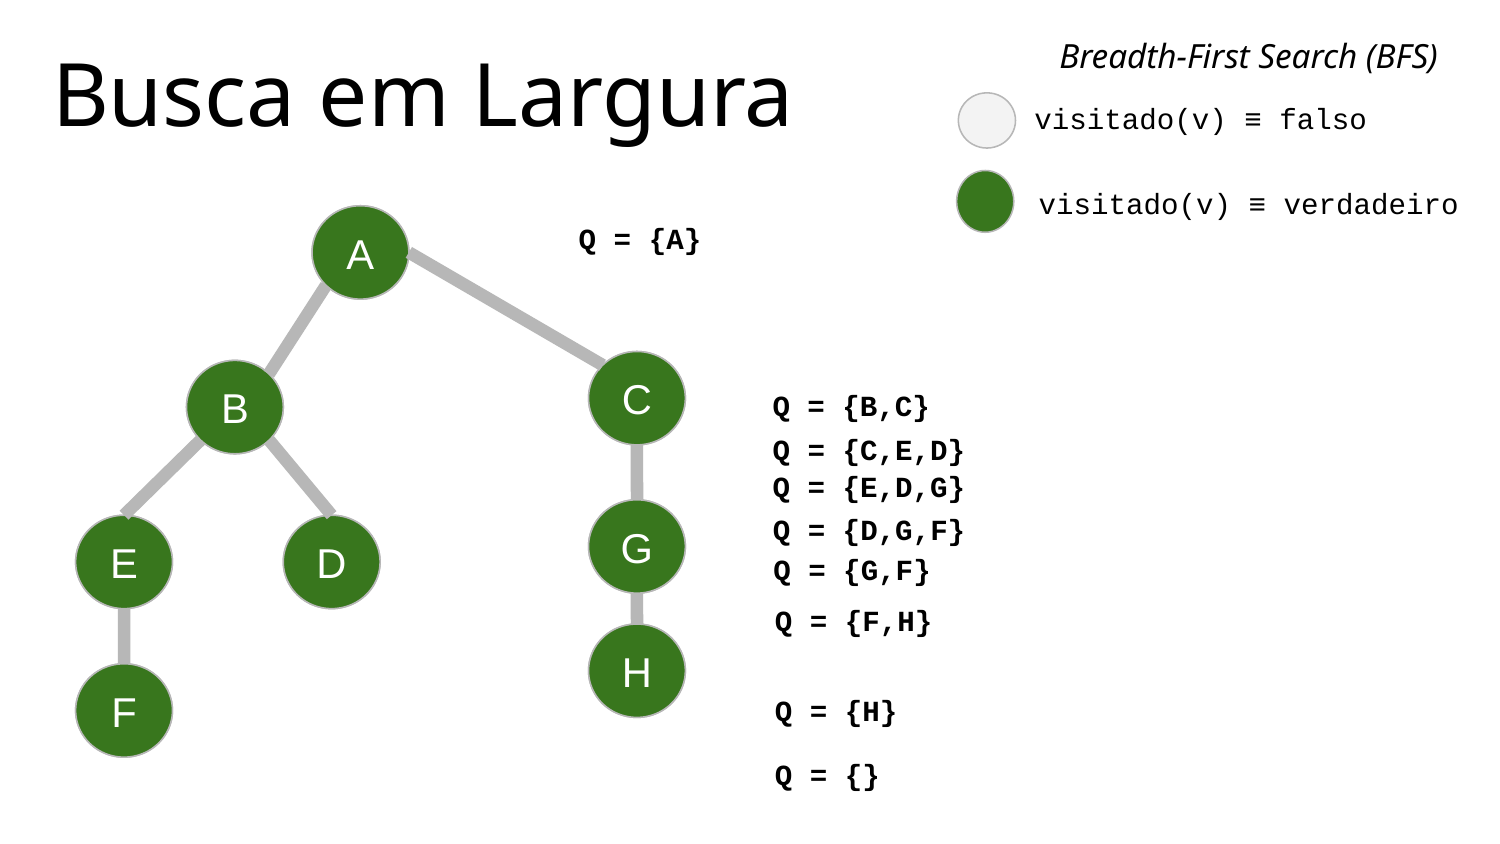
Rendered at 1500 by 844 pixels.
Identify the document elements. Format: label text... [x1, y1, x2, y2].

text_box Q = {} [759, 740, 994, 806]
text_box [958, 92, 1016, 149]
text_box F [75, 664, 173, 758]
text_box A [312, 205, 409, 300]
text_box Q = {H} [759, 677, 994, 740]
text_box Q = {B,C} [757, 372, 952, 416]
text_box Q = {D,G,F} [757, 495, 1022, 561]
text_box Q = {F,H} [759, 586, 994, 652]
text_box C [588, 351, 686, 445]
title Busca em Largura [37, 22, 822, 159]
text_box E [75, 515, 173, 609]
text_box Q = {G,F} [758, 536, 1023, 602]
text_box Q = {C,E,D} [757, 416, 1022, 453]
text_box visitado(v) ≡ verdadeiro [1023, 170, 1500, 236]
text_box [956, 170, 1014, 233]
text_box Q = {E,D,G} [757, 453, 1022, 495]
text_box Breadth-First Search (BFS) [1044, 20, 1491, 91]
text_box G [588, 500, 686, 593]
text_box D [283, 515, 381, 609]
text_box Q = {A} [563, 205, 758, 271]
text_box H [588, 624, 686, 718]
text_box B [186, 360, 284, 454]
text_box visitado(v) ≡ falso [1019, 85, 1443, 151]
